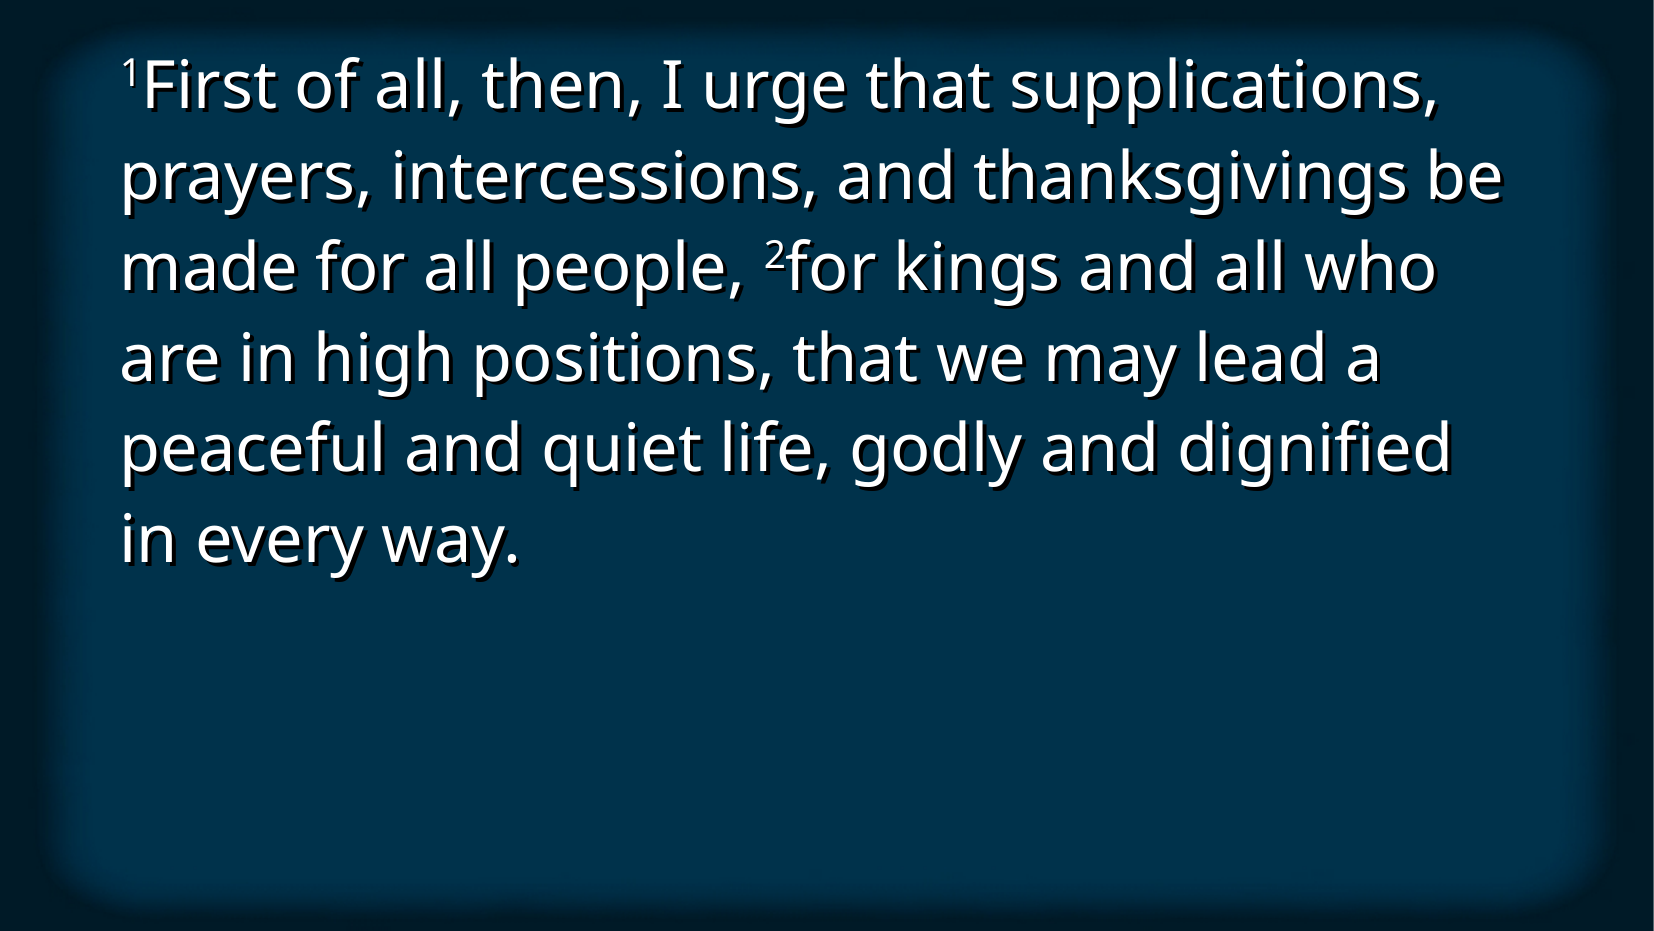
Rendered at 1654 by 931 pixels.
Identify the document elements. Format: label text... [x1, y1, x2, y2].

picture [0, 0, 1654, 931]
text_box 1First of all, then, I urge that supplications, prayers, intercessions, and thanksgivings be made for all people, 2for kings and all who are in high positions, that we may lead a peaceful and quiet life, godly and dignified in every way. [105, 30, 1546, 489]
